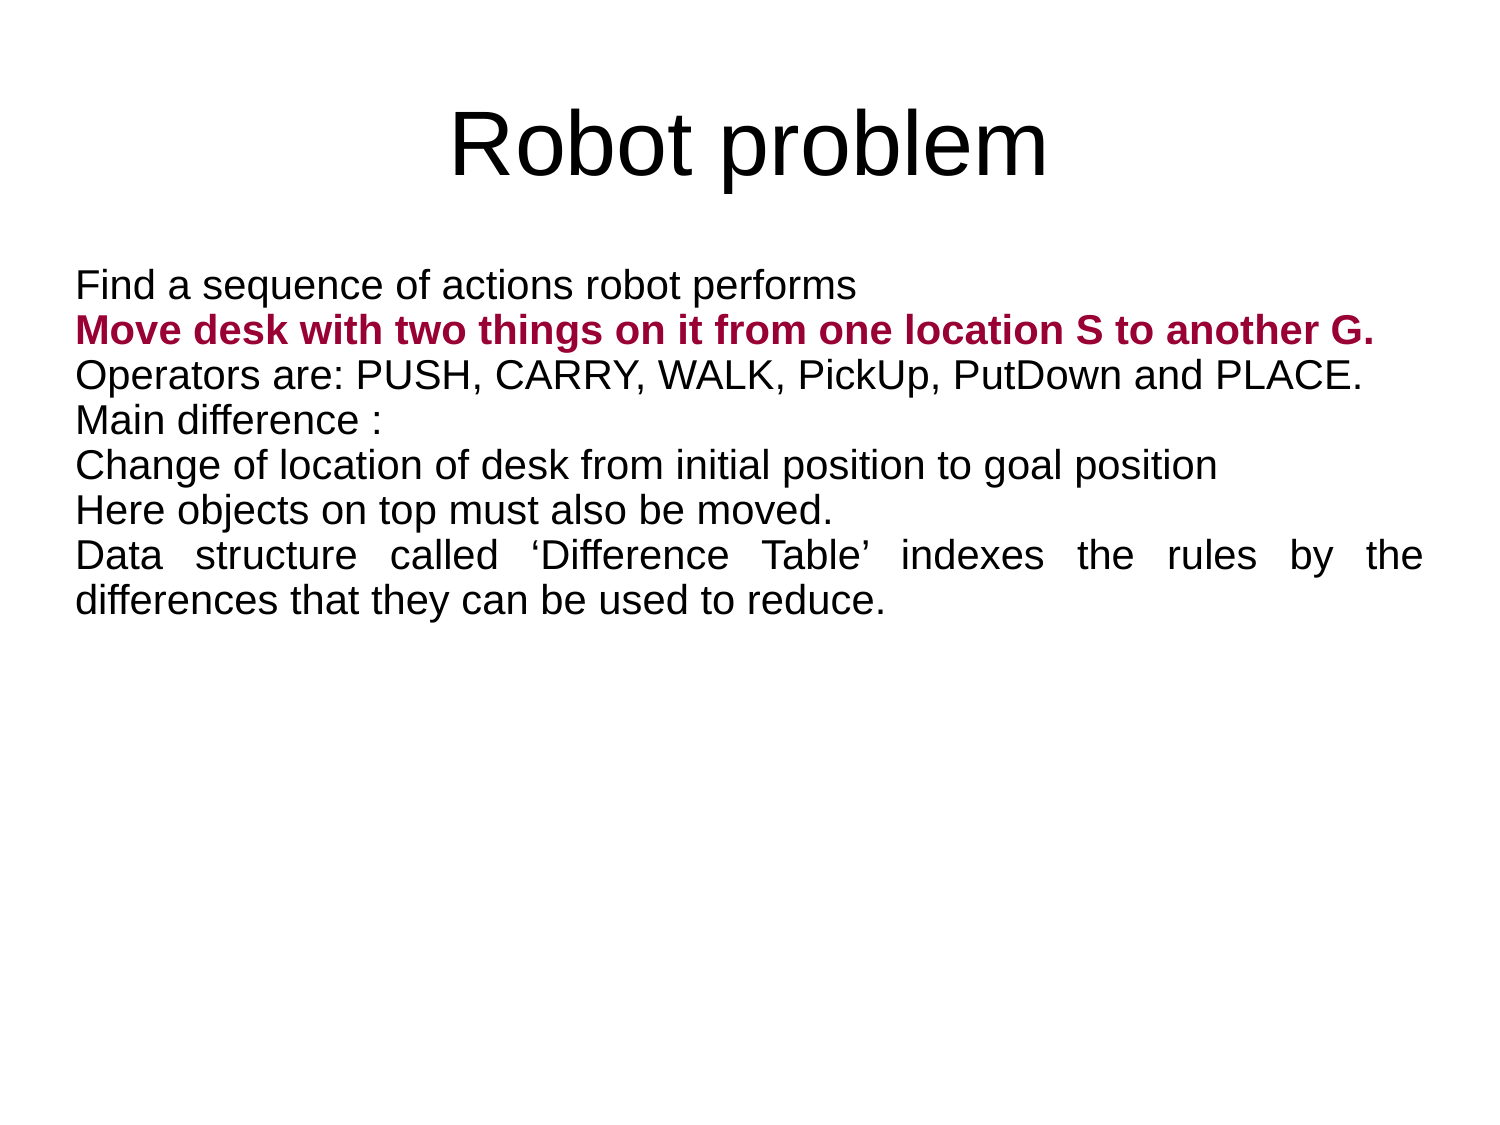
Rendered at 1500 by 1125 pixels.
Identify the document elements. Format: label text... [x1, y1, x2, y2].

text_box Robot problem [75, 44, 1425, 233]
text_box Find a sequence of actions robot performs Move desk with two things on it from one location S to another G. Operators are: PUSH, CARRY, WALK, PickUp, PutDown and PLACE. Main difference : Change of location of desk from initial position to goal position Here objects on top must also be moved. Data structure called ‘Difference Table’ indexes the rules by the differences that they can be used to reduce. [75, 263, 1425, 916]
